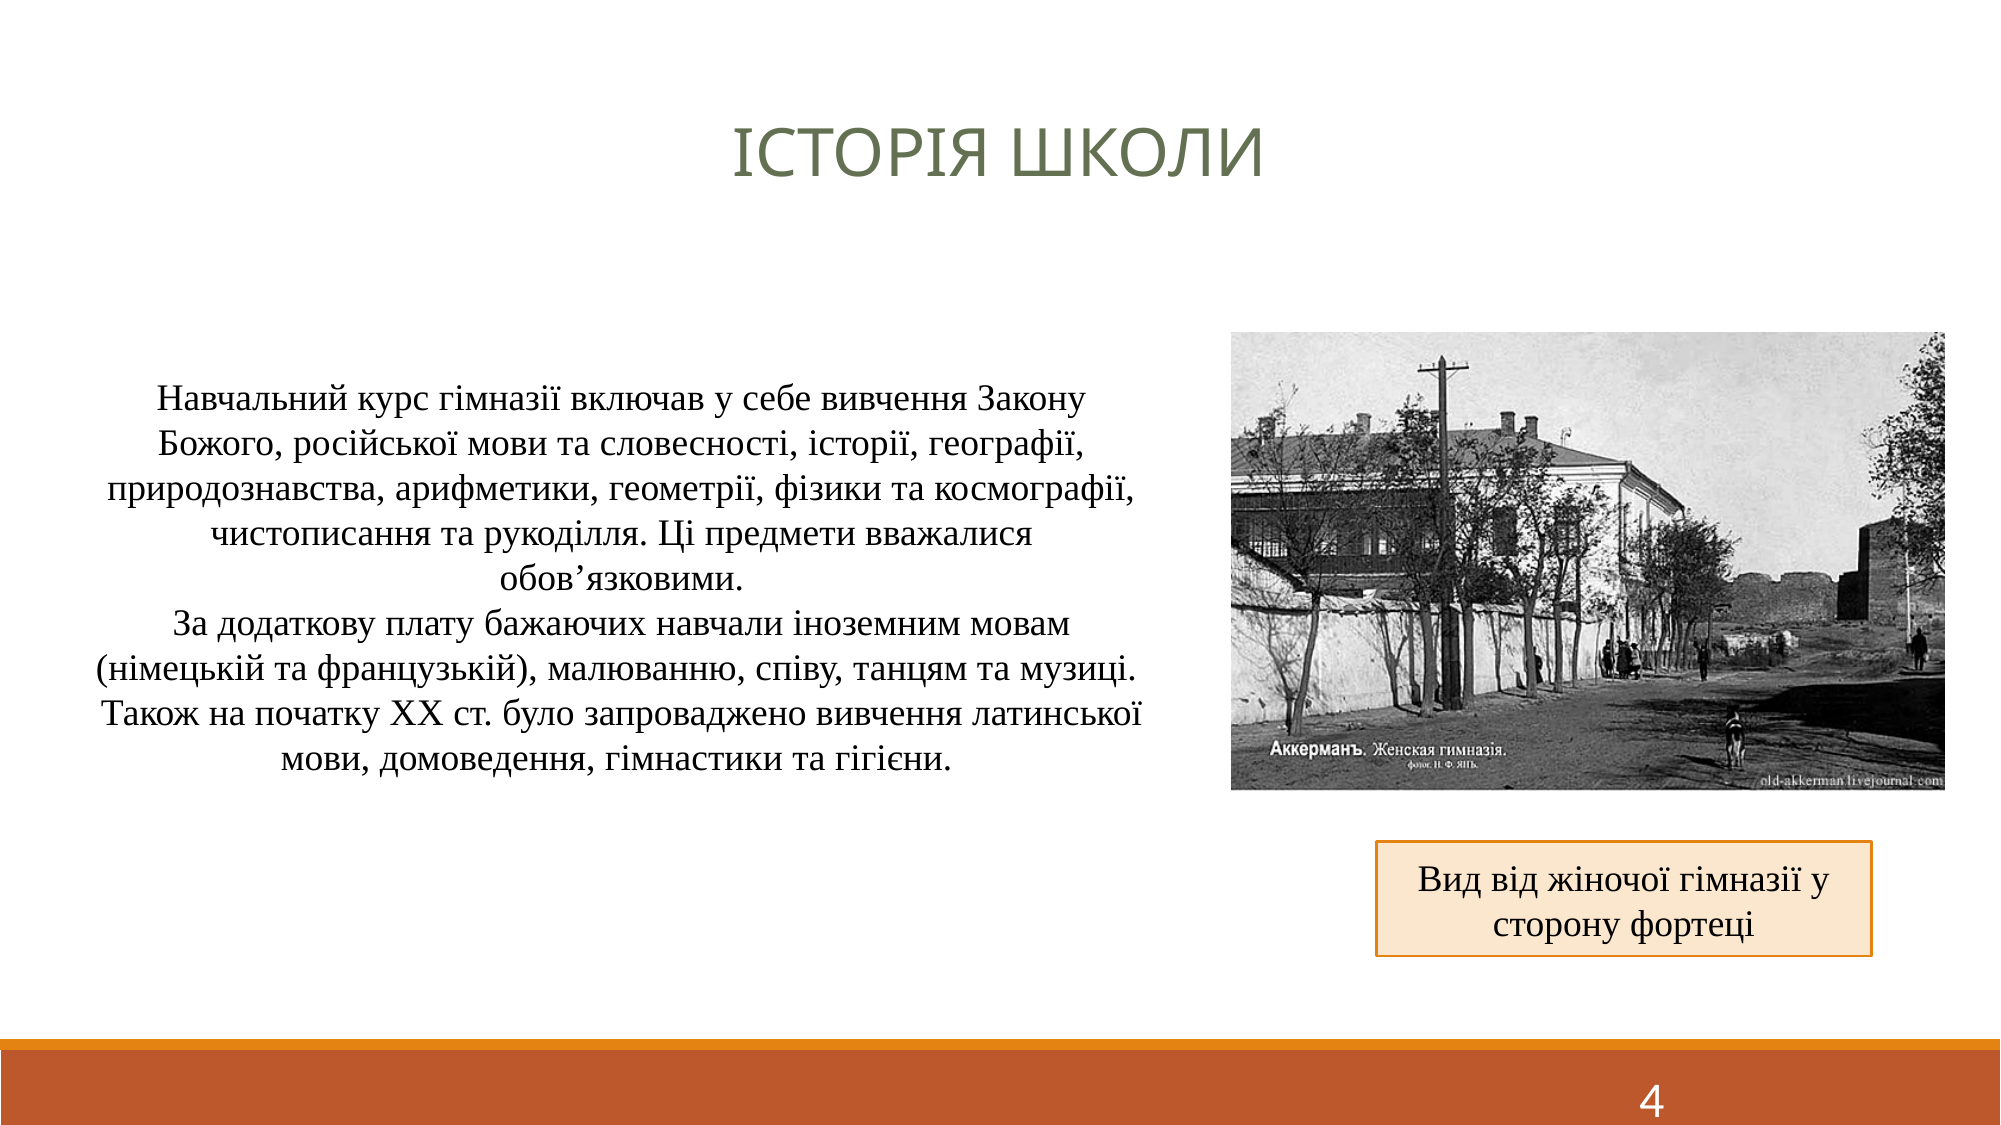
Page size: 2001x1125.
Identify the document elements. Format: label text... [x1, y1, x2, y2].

picture [1231, 332, 1945, 791]
text_box 4 [1624, 1059, 1840, 1120]
text_box Навчальний курс гімназії включав у себе вивчення Закону Божого, російської мови та словесності, історії, географії, природознавства, арифметики, геометрії, фізики та космографії, чистописання та рукоділля. Ці предмети вважалися обов’язковими. За додаткову плату бажаючих навчали іноземним мовам (німецькій та французькій), малюванню, співу, танцям та музиці. Також на початку ХХ ст. було запроваджено вивчення латинської мови, домоведення, гімнастики та гігієни. [78, 195, 1166, 956]
text_box ІСТОРІЯ ШКОЛИ [96, 41, 1904, 258]
text_box Вид від жіночої гімназії у сторону фортеці [1376, 841, 1872, 956]
